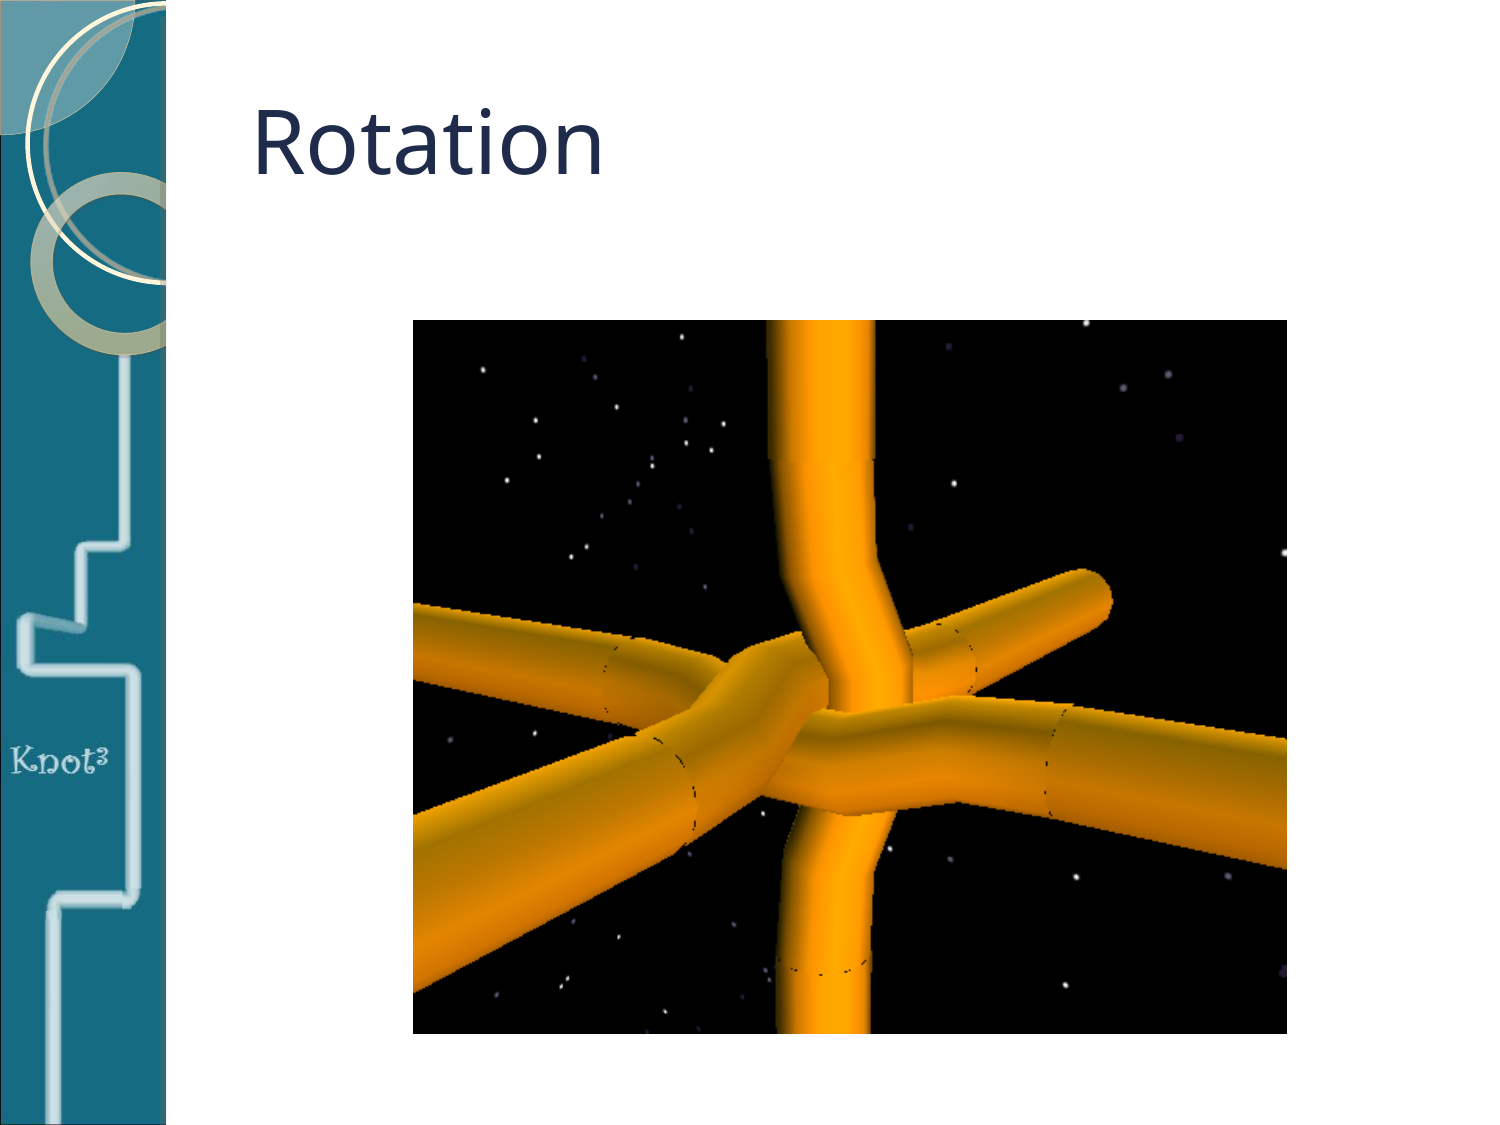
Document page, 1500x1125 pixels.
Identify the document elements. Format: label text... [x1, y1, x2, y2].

title Rotation [235, 23, 1466, 254]
picture [0, 11, 166, 1125]
picture [136, 0, 166, 4]
picture [413, 320, 1287, 1034]
